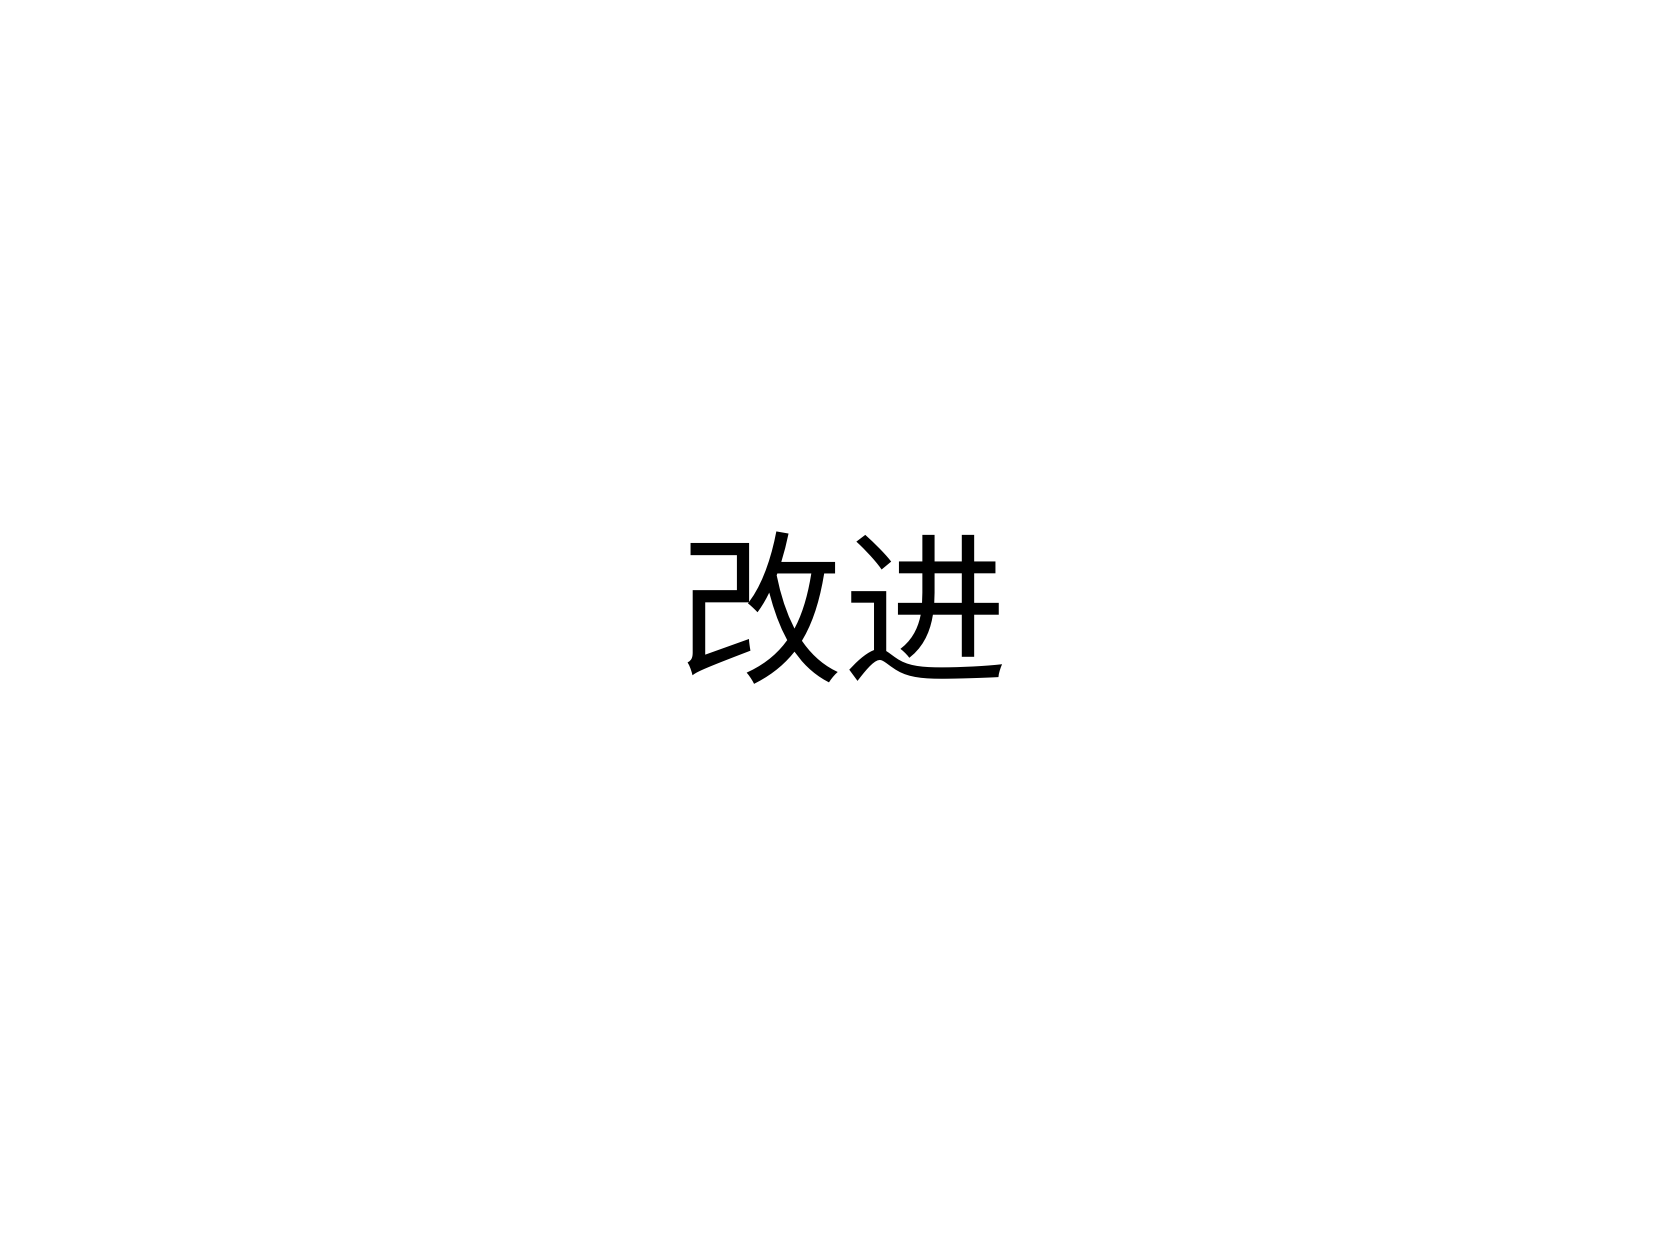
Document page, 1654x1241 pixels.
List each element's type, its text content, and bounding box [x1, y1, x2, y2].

list 改进 [94, 377, 1583, 720]
